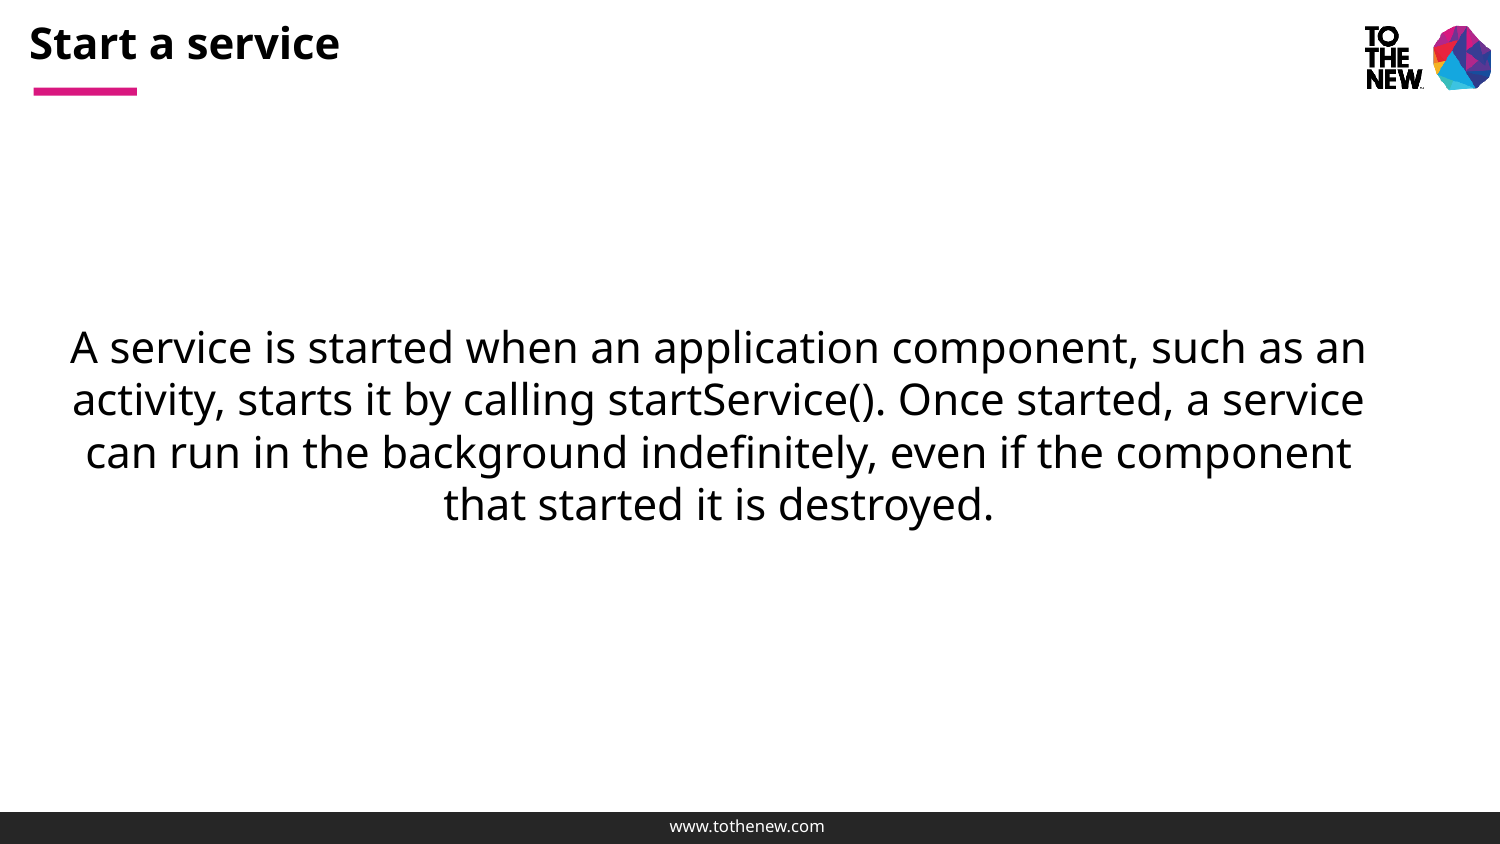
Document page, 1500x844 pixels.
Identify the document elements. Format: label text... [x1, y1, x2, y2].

picture [1350, 0, 1500, 116]
list A service is started when an application component, such as an activity, starts it by calling startService(). Once started, a service can run in the background indefinitely, even if the component that started it is destroyed. [35, 154, 1404, 718]
title Start a service [14, 14, 1350, 85]
